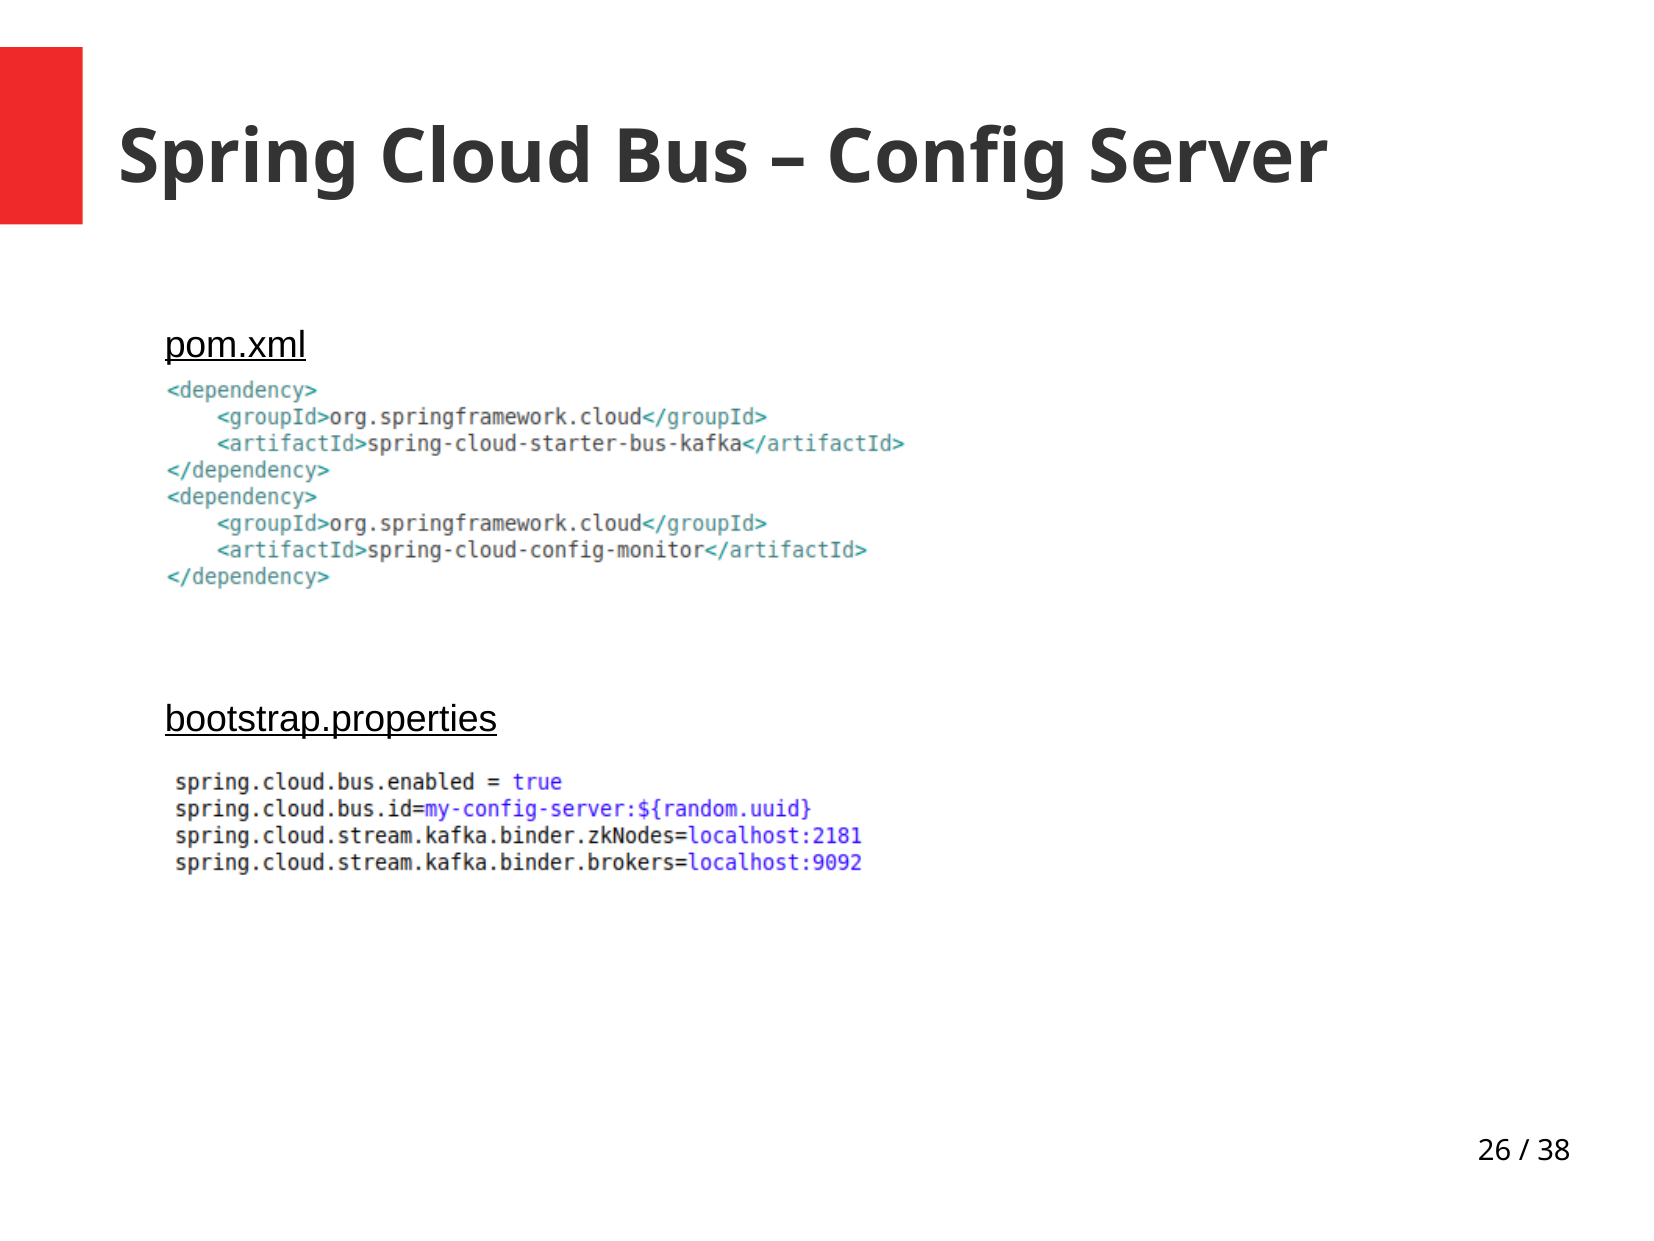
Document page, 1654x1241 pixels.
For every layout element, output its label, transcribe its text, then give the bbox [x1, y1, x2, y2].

picture [150, 689, 900, 886]
picture [150, 315, 950, 601]
title Spring Cloud Bus – Config Server [118, 49, 1571, 257]
